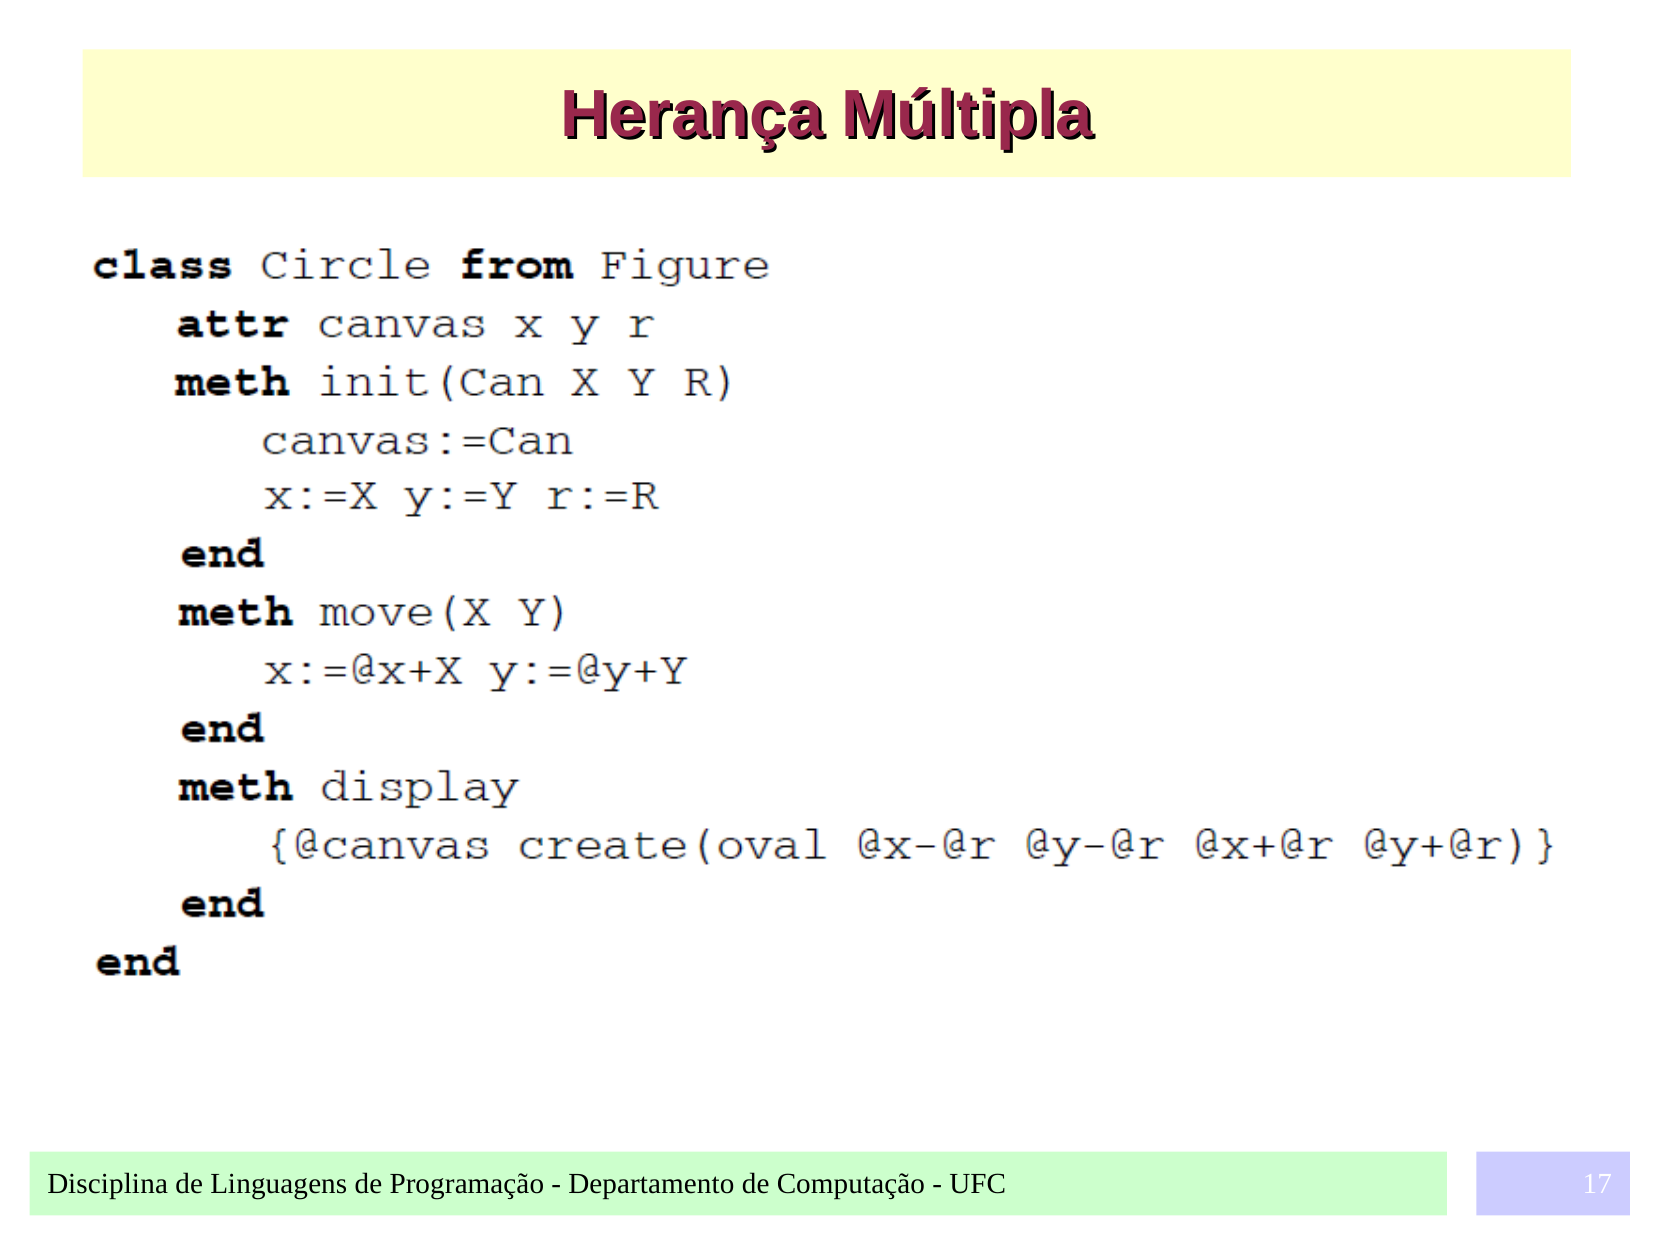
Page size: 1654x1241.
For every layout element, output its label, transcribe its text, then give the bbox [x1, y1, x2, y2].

title Herança Múltipla [82, 49, 1571, 178]
picture [89, 481, 1556, 987]
picture [87, 247, 773, 460]
